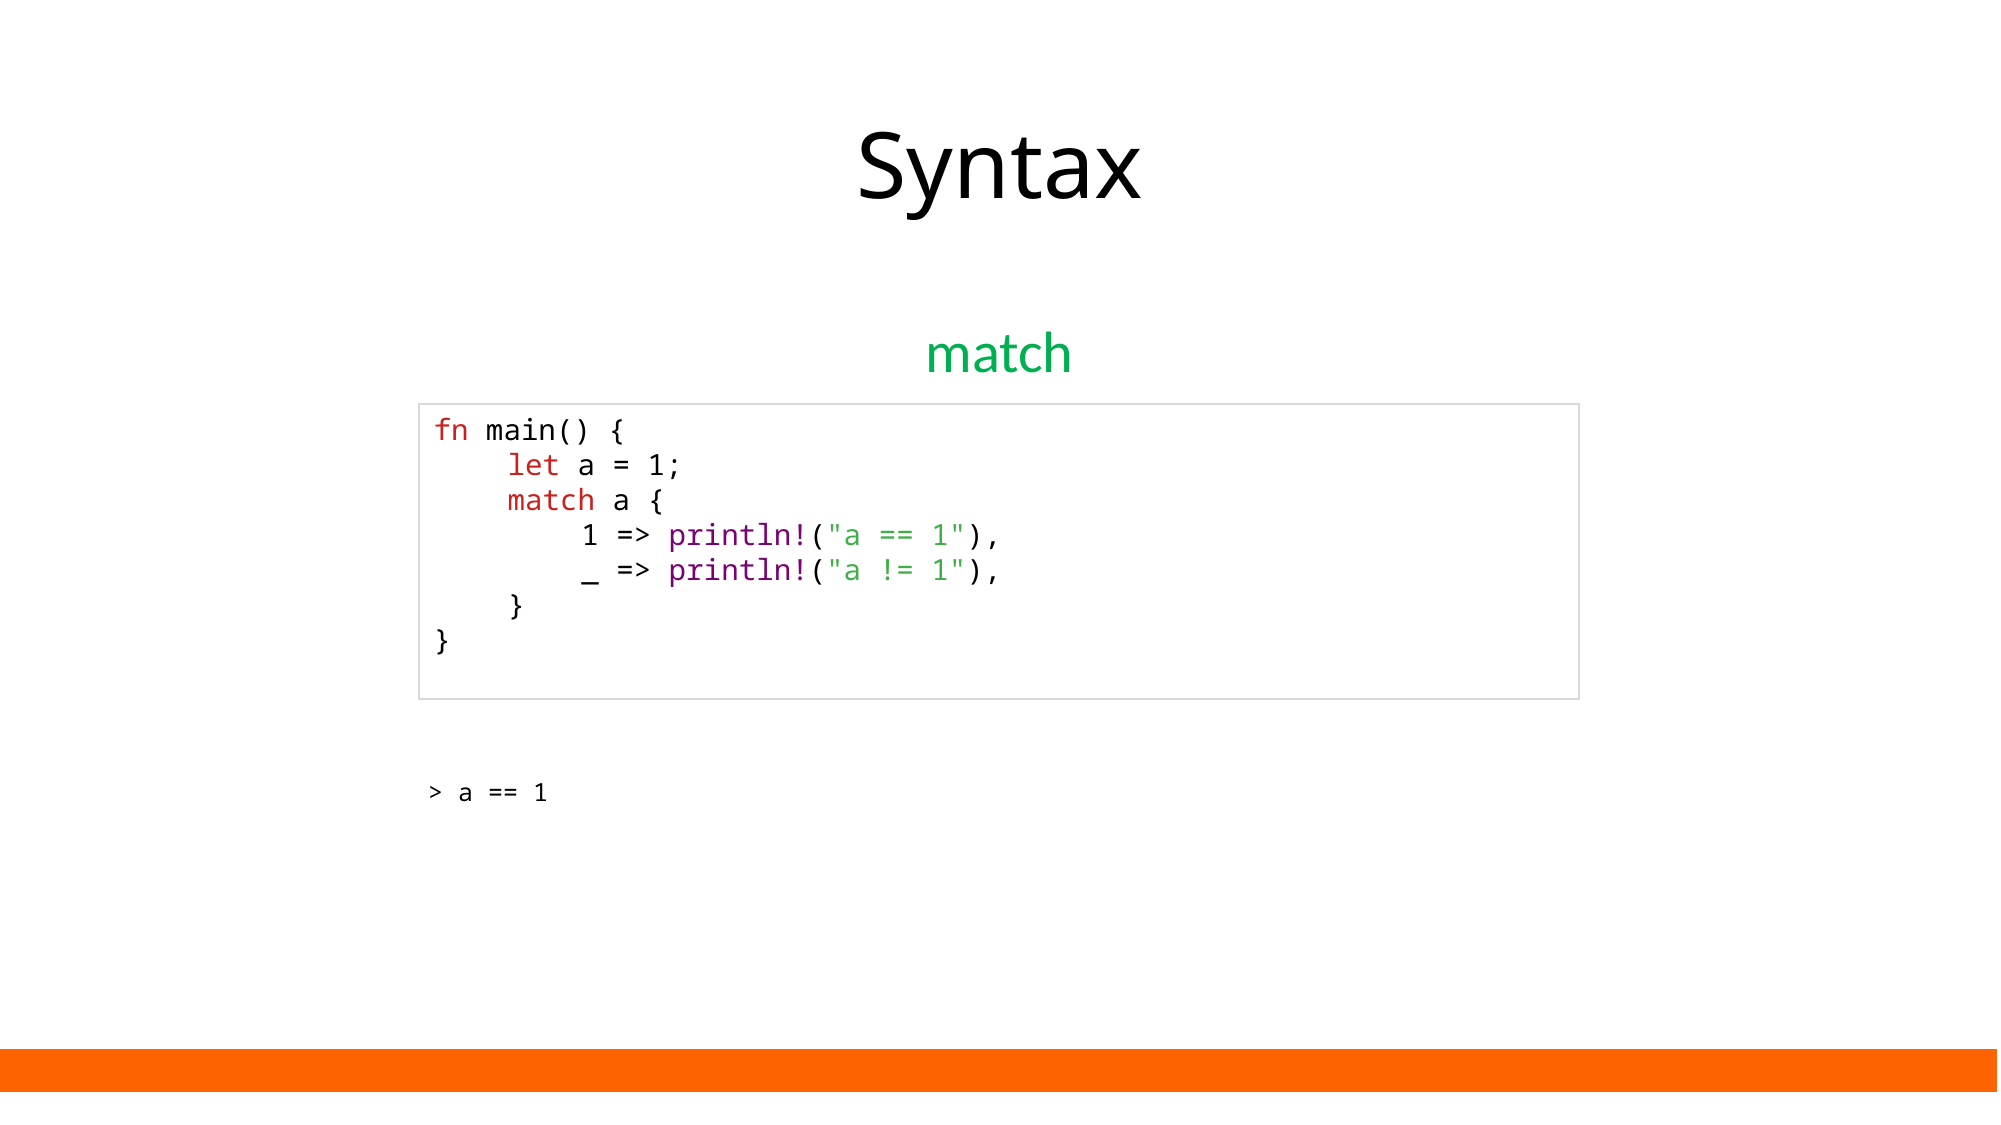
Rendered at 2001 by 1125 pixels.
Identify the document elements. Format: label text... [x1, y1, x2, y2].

title Syntax [137, 59, 1863, 278]
text_box > a == 1 [413, 767, 1477, 858]
text_box [0, 1049, 1997, 1092]
list match [420, 314, 1579, 403]
text_box fn main() { let a = 1; match a { 1 => println!("a == 1"), _ => println!("a != 1"), } } [418, 404, 1579, 699]
